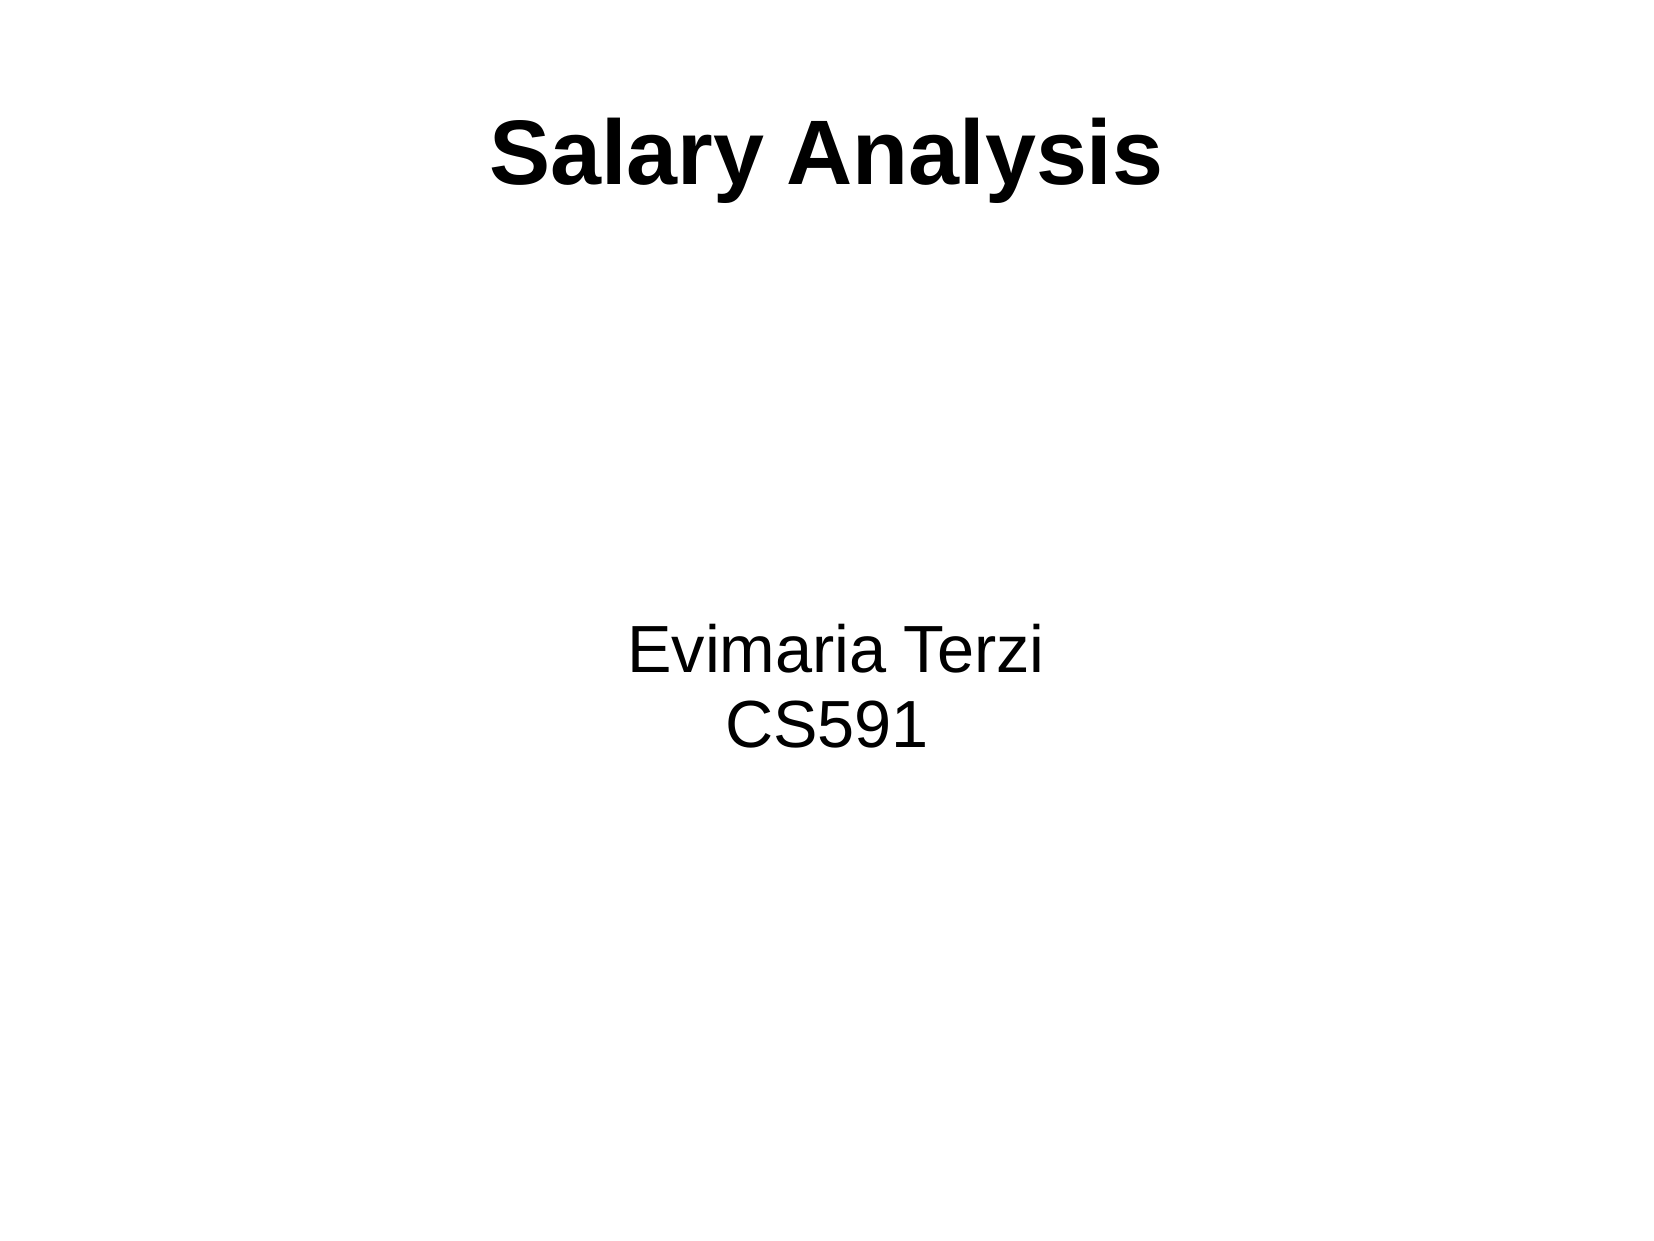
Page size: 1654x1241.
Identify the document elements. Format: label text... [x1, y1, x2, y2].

subtitle Evimaria Terzi CS591 [82, 290, 1571, 1010]
title Salary Analysis [82, 49, 1571, 257]
